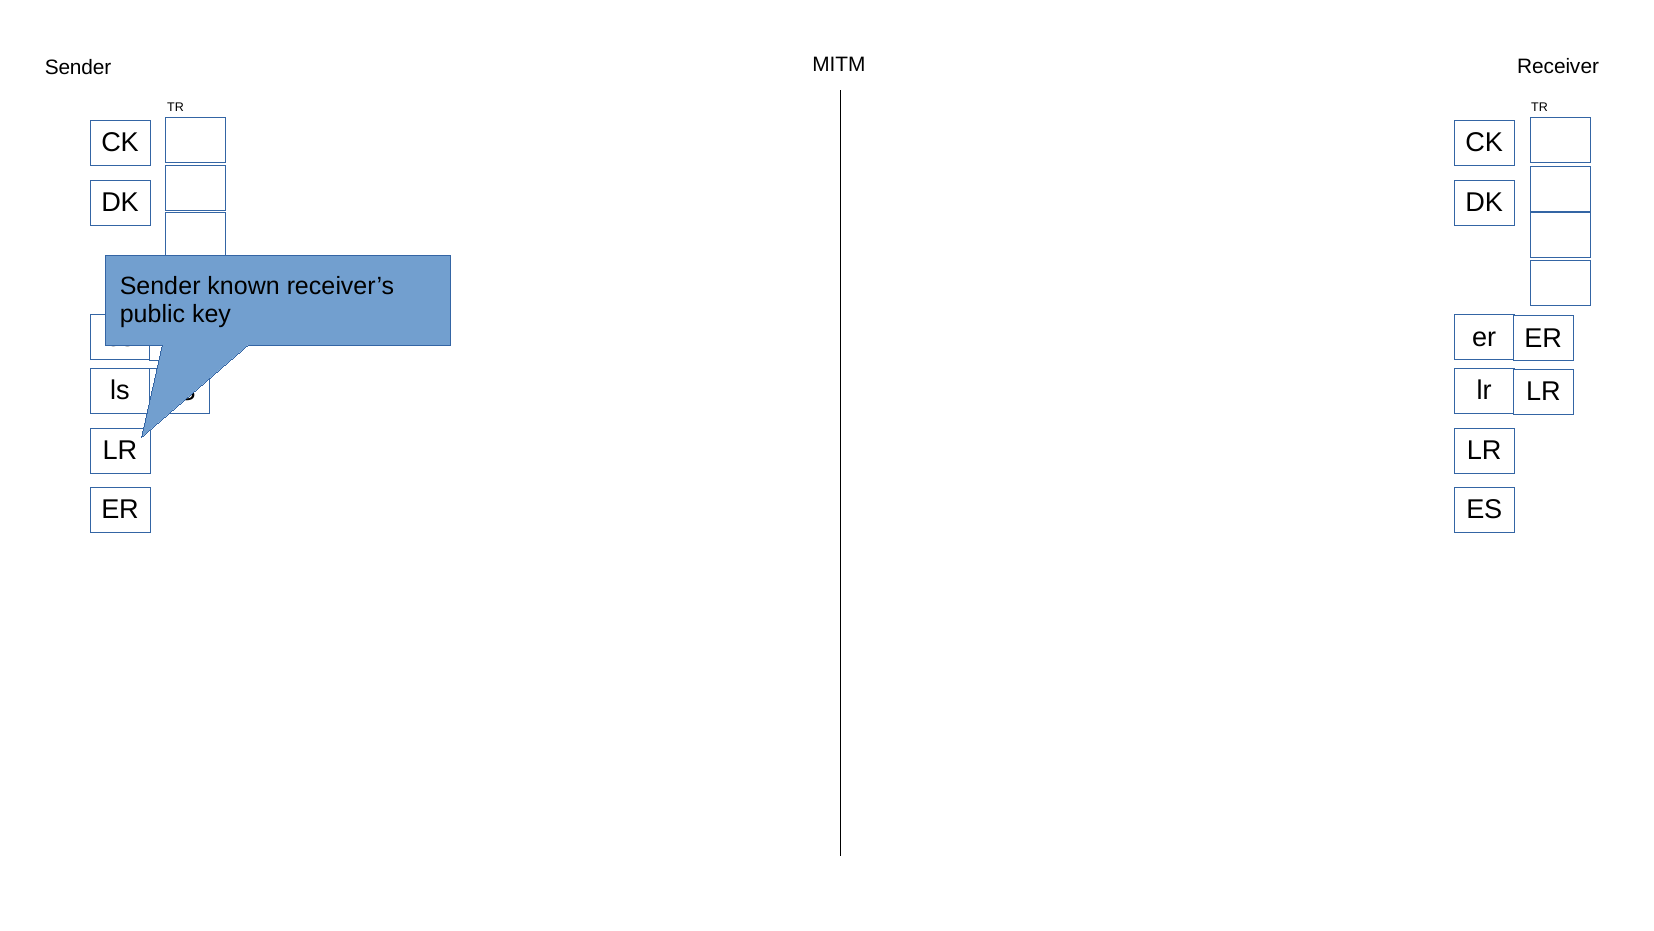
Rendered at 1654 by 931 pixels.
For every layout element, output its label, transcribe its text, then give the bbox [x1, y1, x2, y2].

text_box ES [1454, 487, 1515, 533]
text_box TR [1516, 92, 1577, 136]
text_box CK [1454, 120, 1515, 166]
text_box ES [149, 346, 161, 361]
text_box [1530, 166, 1591, 258]
text_box LR [90, 428, 151, 474]
text_box [1530, 260, 1591, 306]
text_box DK [1454, 180, 1515, 226]
text_box lr [1454, 368, 1515, 414]
text_box [165, 212, 226, 255]
text_box es [90, 314, 149, 360]
text_box TR [152, 92, 213, 136]
text_box CK [90, 120, 151, 166]
text_box ls [90, 368, 149, 414]
text_box Receiver [1502, 47, 1654, 93]
text_box Sender [30, 48, 196, 94]
text_box [1530, 117, 1591, 163]
text_box [165, 117, 226, 163]
text_box LS [170, 379, 210, 414]
text_box Sender known receiver’s public key [105, 255, 451, 438]
text_box MITM [797, 45, 886, 91]
text_box er [1454, 314, 1515, 360]
text_box ER [90, 487, 151, 533]
text_box LR [1513, 369, 1574, 415]
text_box LS [149, 368, 156, 399]
text_box [165, 165, 226, 211]
text_box ER [1513, 315, 1574, 361]
text_box LR [1454, 428, 1515, 474]
text_box DK [90, 180, 151, 226]
